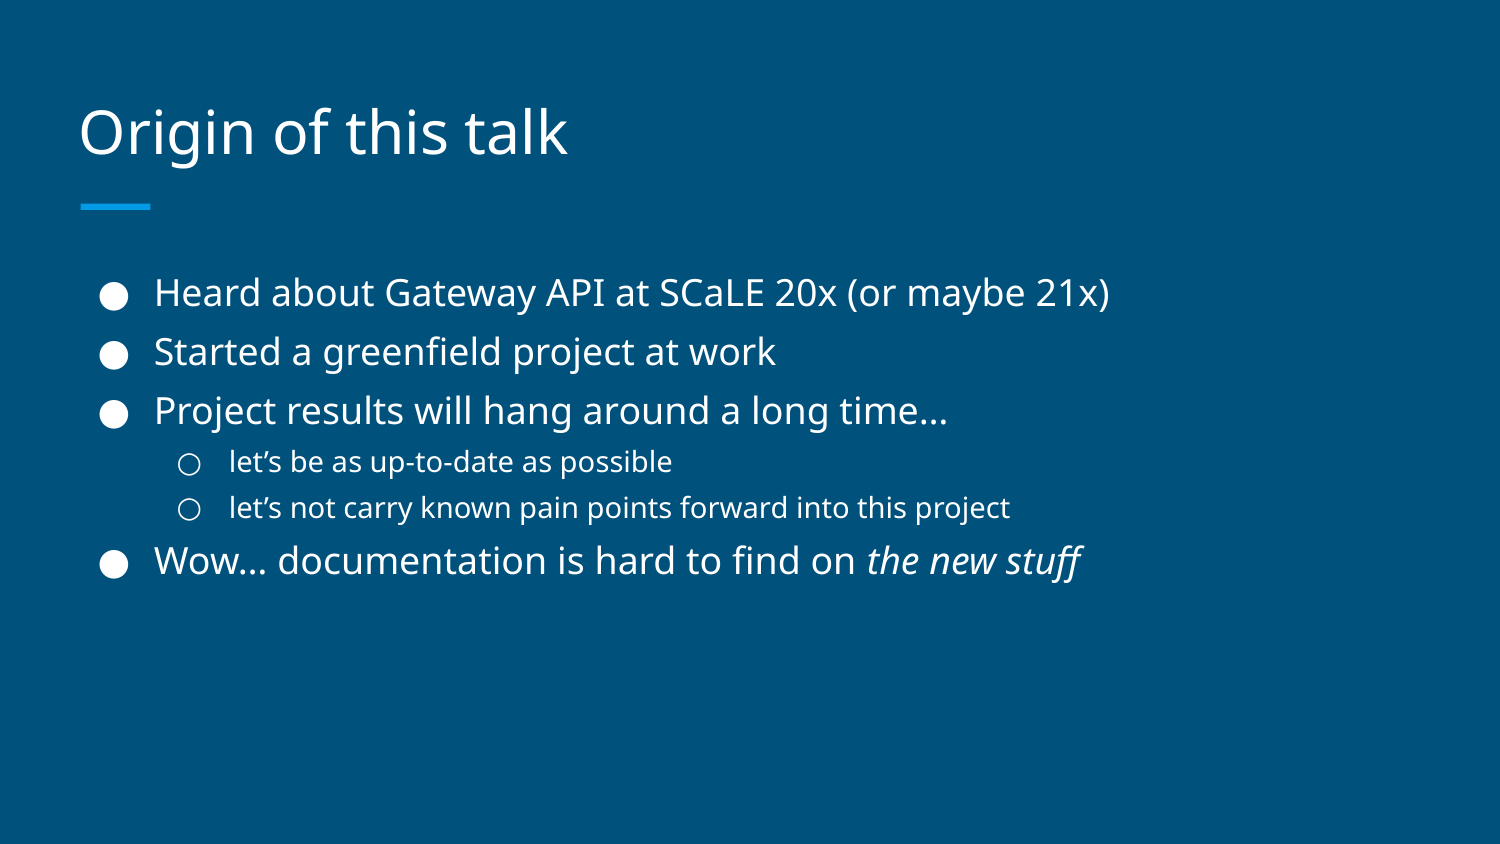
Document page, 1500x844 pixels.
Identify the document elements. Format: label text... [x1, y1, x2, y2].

title Origin of this talk [63, 75, 1437, 188]
list Heard about Gateway API at SCaLE 20x (or maybe 21x) Started a greenfield project at work Project results will hang around a long time… let’s be as up-to-date as possible let’s not carry known pain points forward into this project Wow… documentation is hard to find on the new stuff [63, 244, 1437, 750]
